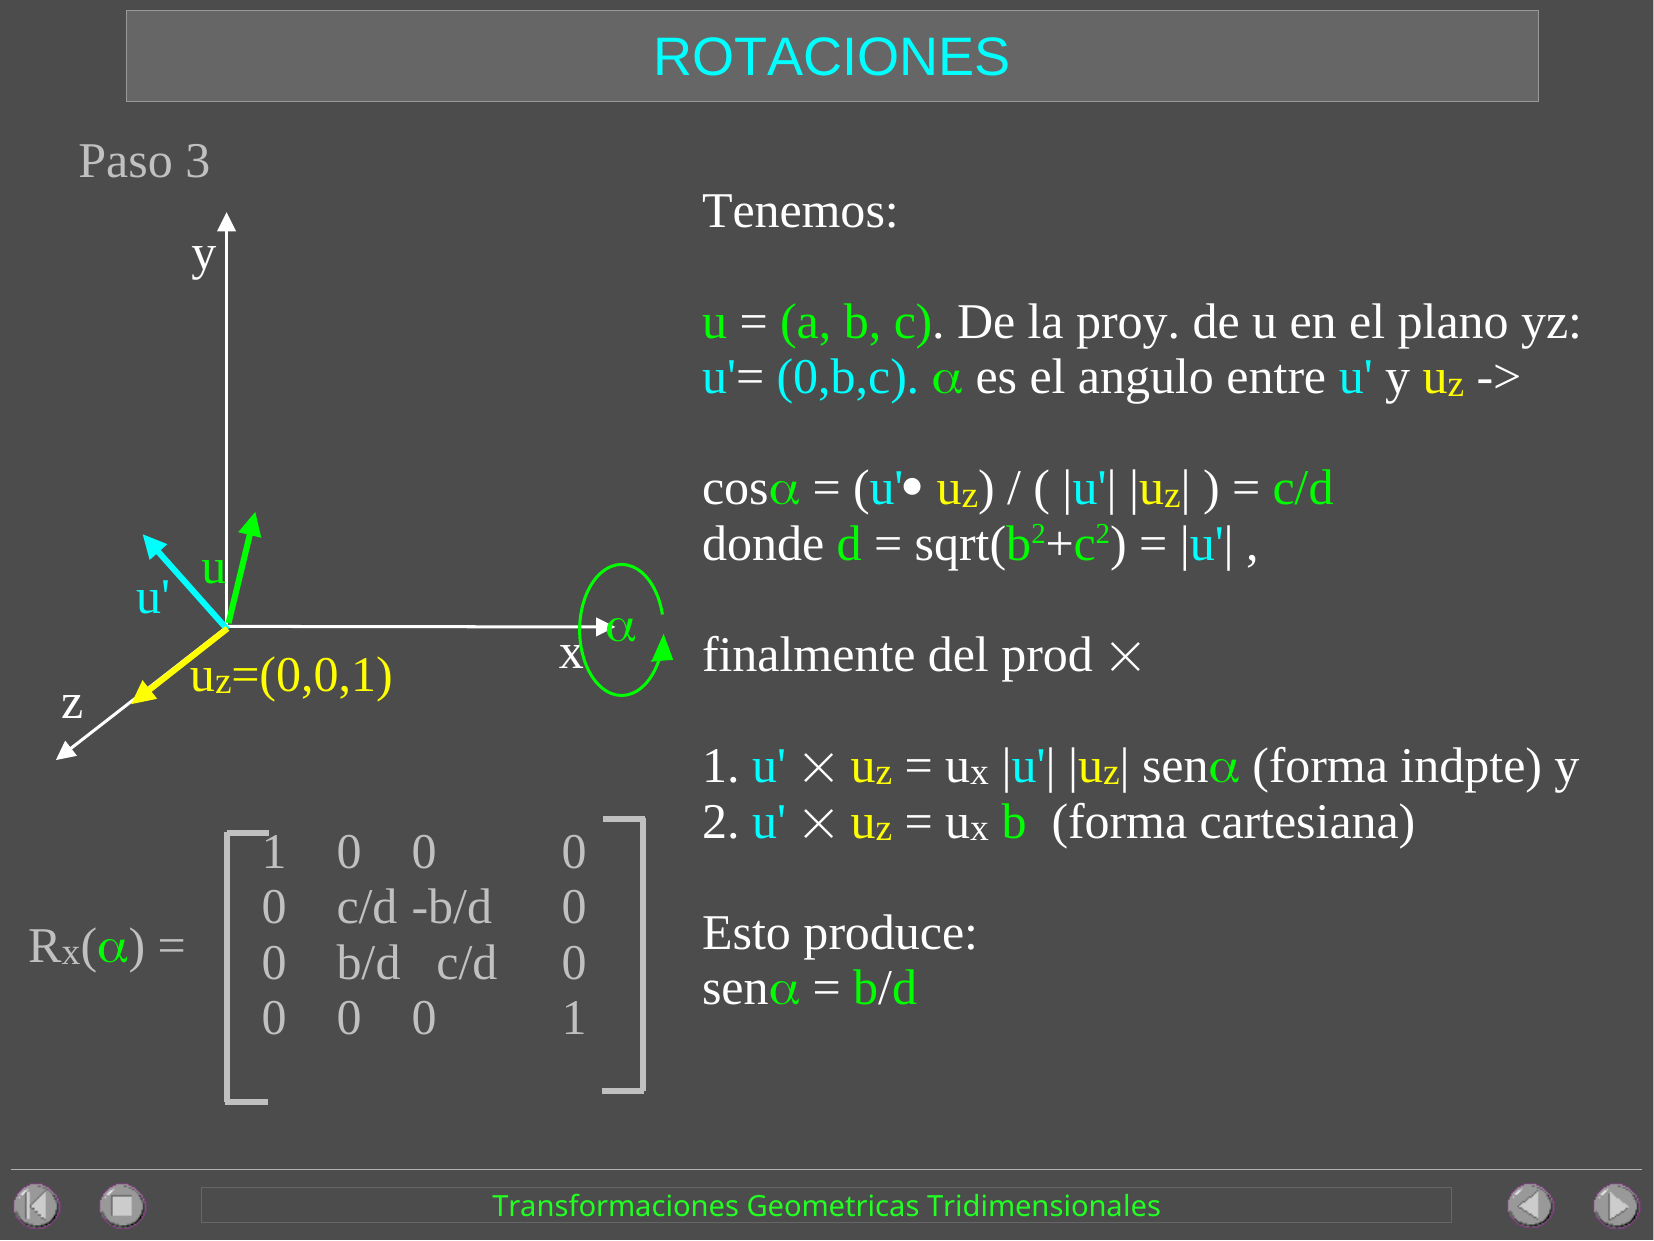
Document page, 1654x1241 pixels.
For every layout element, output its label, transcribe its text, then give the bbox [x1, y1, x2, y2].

text_box [650, 633, 674, 662]
text_box uz=(0,0,1) [189, 646, 394, 716]
text_box Paso 3 [78, 132, 234, 193]
text_box Rx(a) = [28, 917, 212, 992]
text_box Tenemos: u = (a, b, c). De la proy. de u en el plano yz: u'= (0,b,c). a es el angulo entre u' y uz -> cosa = (u' uz) / ( |u'| |uz| ) = c/d donde d = sqrt(b2+c2) = |u'| , finalmente del prod  1. u'  uz = ux |u'| |uz| sena (forma indpte) y 2. u'  uz = ux b(forma cartesiana) Esto produce: sena = b/d [702, 182, 1607, 1141]
text_box 1 0 0 0 0 c/d -b/d 0 0 b/d c/d 0 0 0 0 1 [261, 823, 630, 1143]
picture [97, 1181, 148, 1232]
title ROTACIONES [126, 10, 1539, 102]
text_box x [558, 629, 591, 690]
text_box u' [135, 568, 186, 635]
text_box z [61, 674, 94, 740]
picture [1591, 1181, 1642, 1232]
text_box y [191, 224, 224, 291]
picture [11, 1181, 62, 1232]
text_box u [201, 539, 235, 605]
text_box z [86, 734, 94, 740]
picture [1505, 1181, 1556, 1231]
